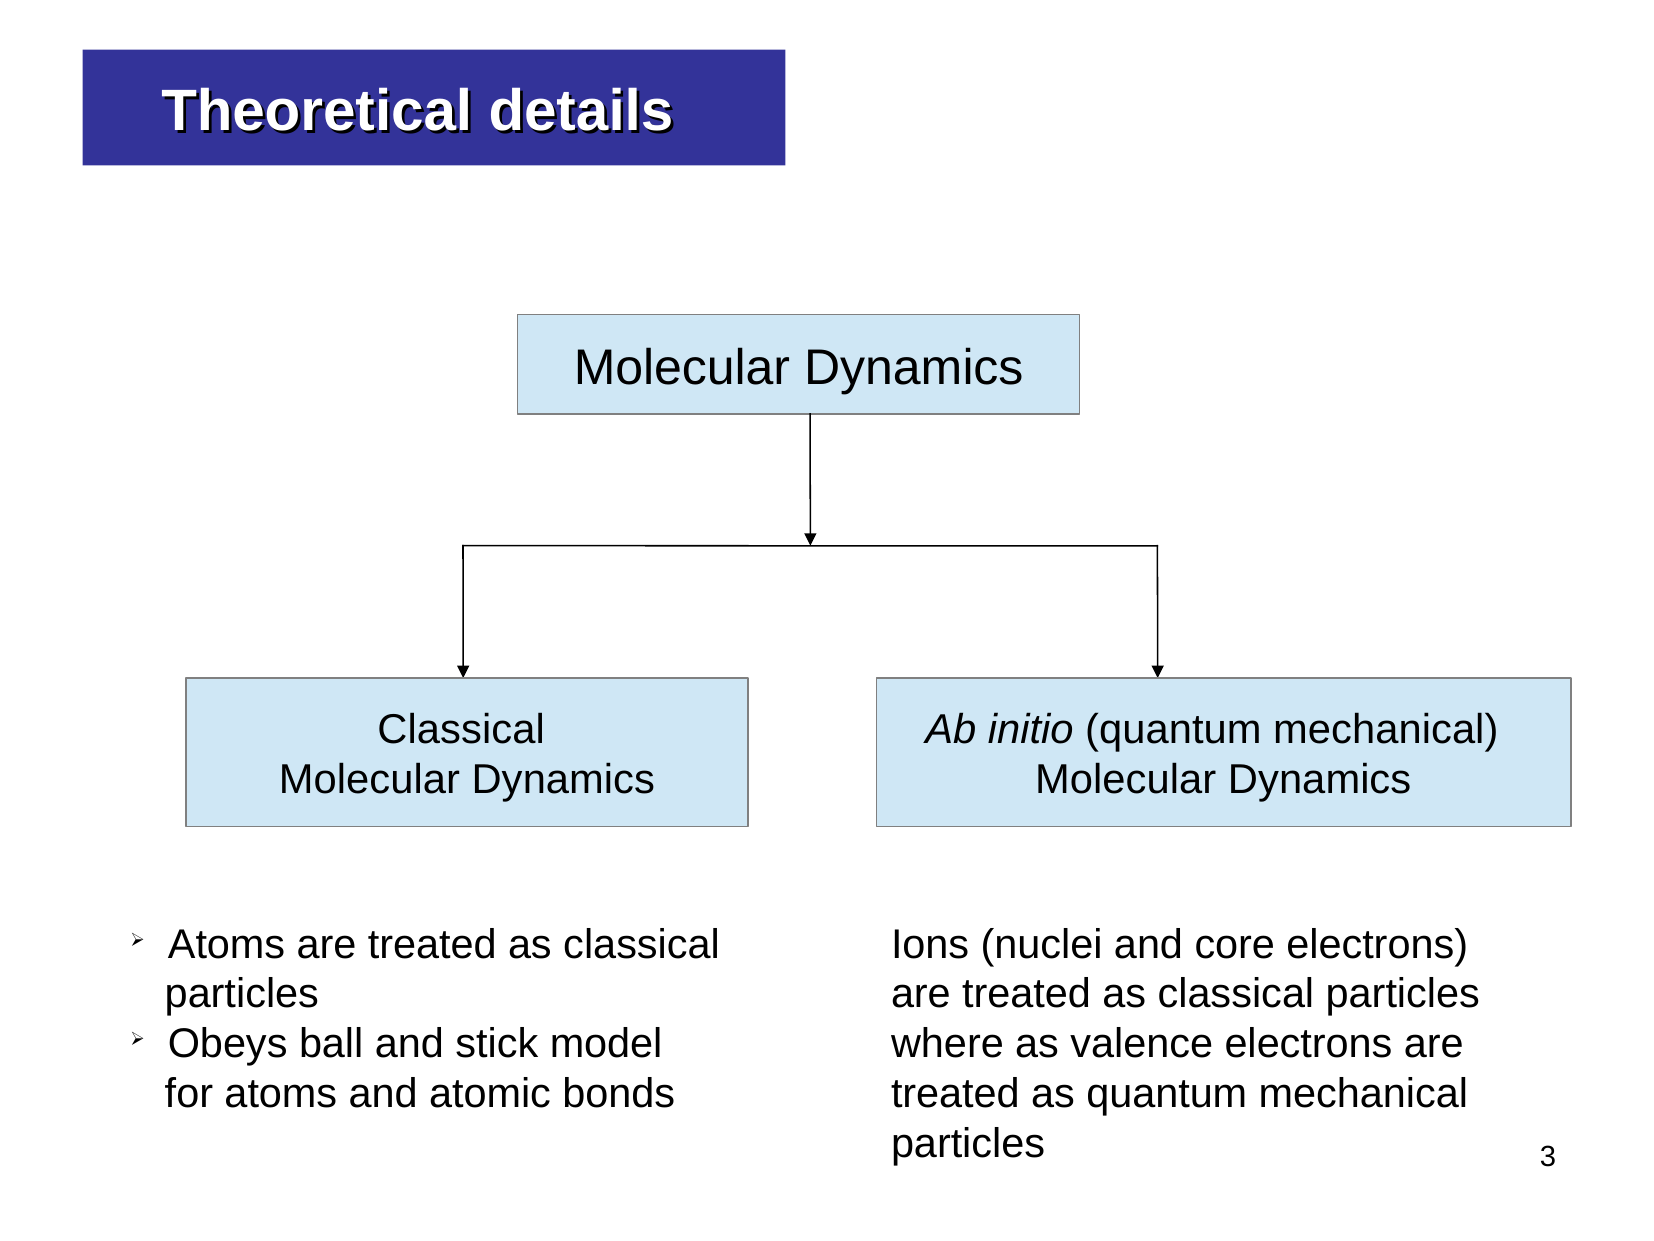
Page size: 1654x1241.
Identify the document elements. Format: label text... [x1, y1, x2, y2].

text_box Ab initio (quantum mechanical) Molecular Dynamics [876, 678, 1571, 827]
text_box Molecular Dynamics [517, 314, 1080, 414]
text_box Theoretical details [82, 49, 786, 166]
text_box <number> [1184, 1129, 1571, 1216]
text_box Atoms are treated as classical particles Obeys ball and stick model for atoms and atomic bonds [115, 909, 745, 1125]
text_box Ions (nuclei and core electrons) are treated as classical particles where as valence electrons are treated as quantum mechanical particles [876, 909, 1505, 1174]
text_box Classical Molecular Dynamics [186, 678, 749, 827]
